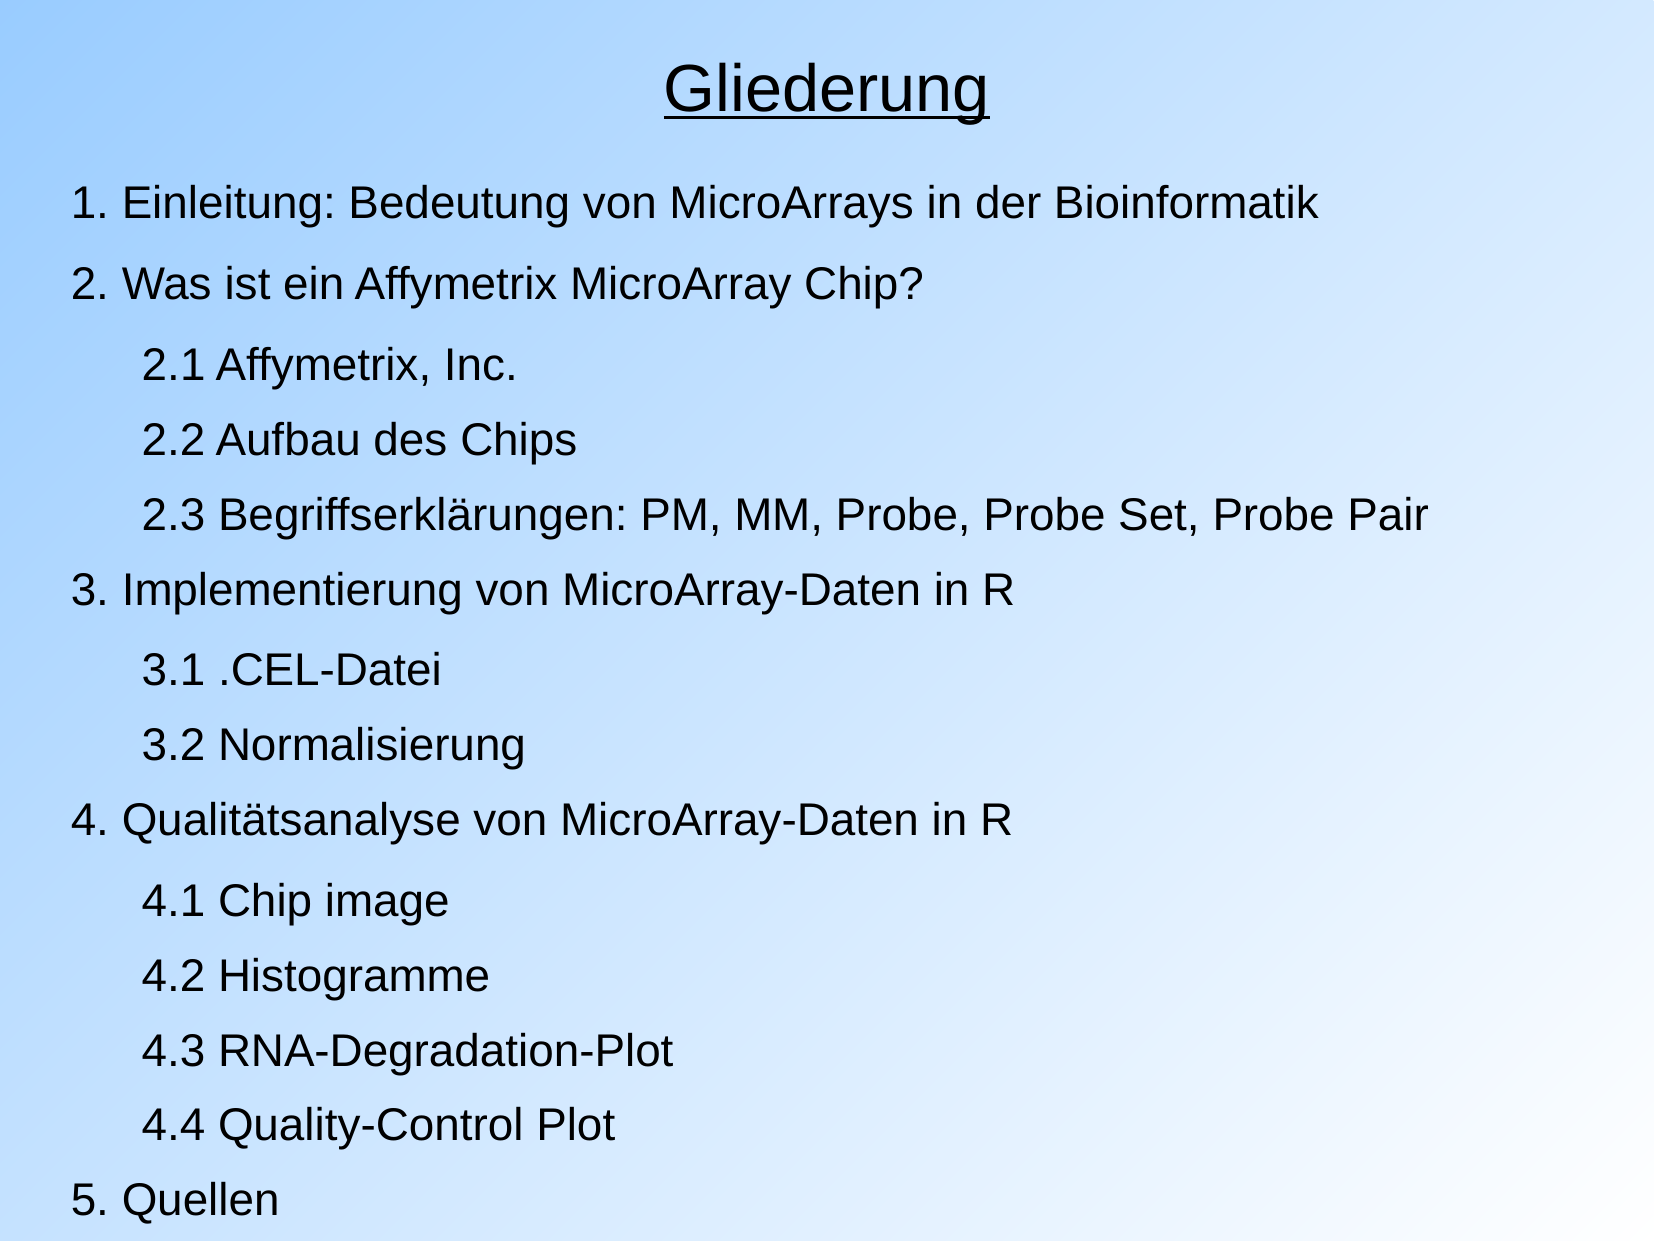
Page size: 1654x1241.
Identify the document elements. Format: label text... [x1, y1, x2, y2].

title Gliederung [0, 0, 1654, 177]
list 1. Einleitung: Bedeutung von MicroArrays in der Bioinformatik 2. Was ist ein Affymetrix MicroArray Chip? 2.1 Affymetrix, Inc. 2.2 Aufbau des Chips 2.3 Begriffserklärungen: PM, MM, Probe, Probe Set, Probe Pair 3. Implementierung von MicroArray-Daten in R 3.1 .CEL-Datei 3.2 Normalisierung 4. Qualitätsanalyse von MicroArray-Daten in R 4.1 Chip image 4.2 Histogramme 4.3 RNA-Degradation-Plot 4.4 Quality-Control Plot 5. Quellen [0, 177, 1654, 1241]
